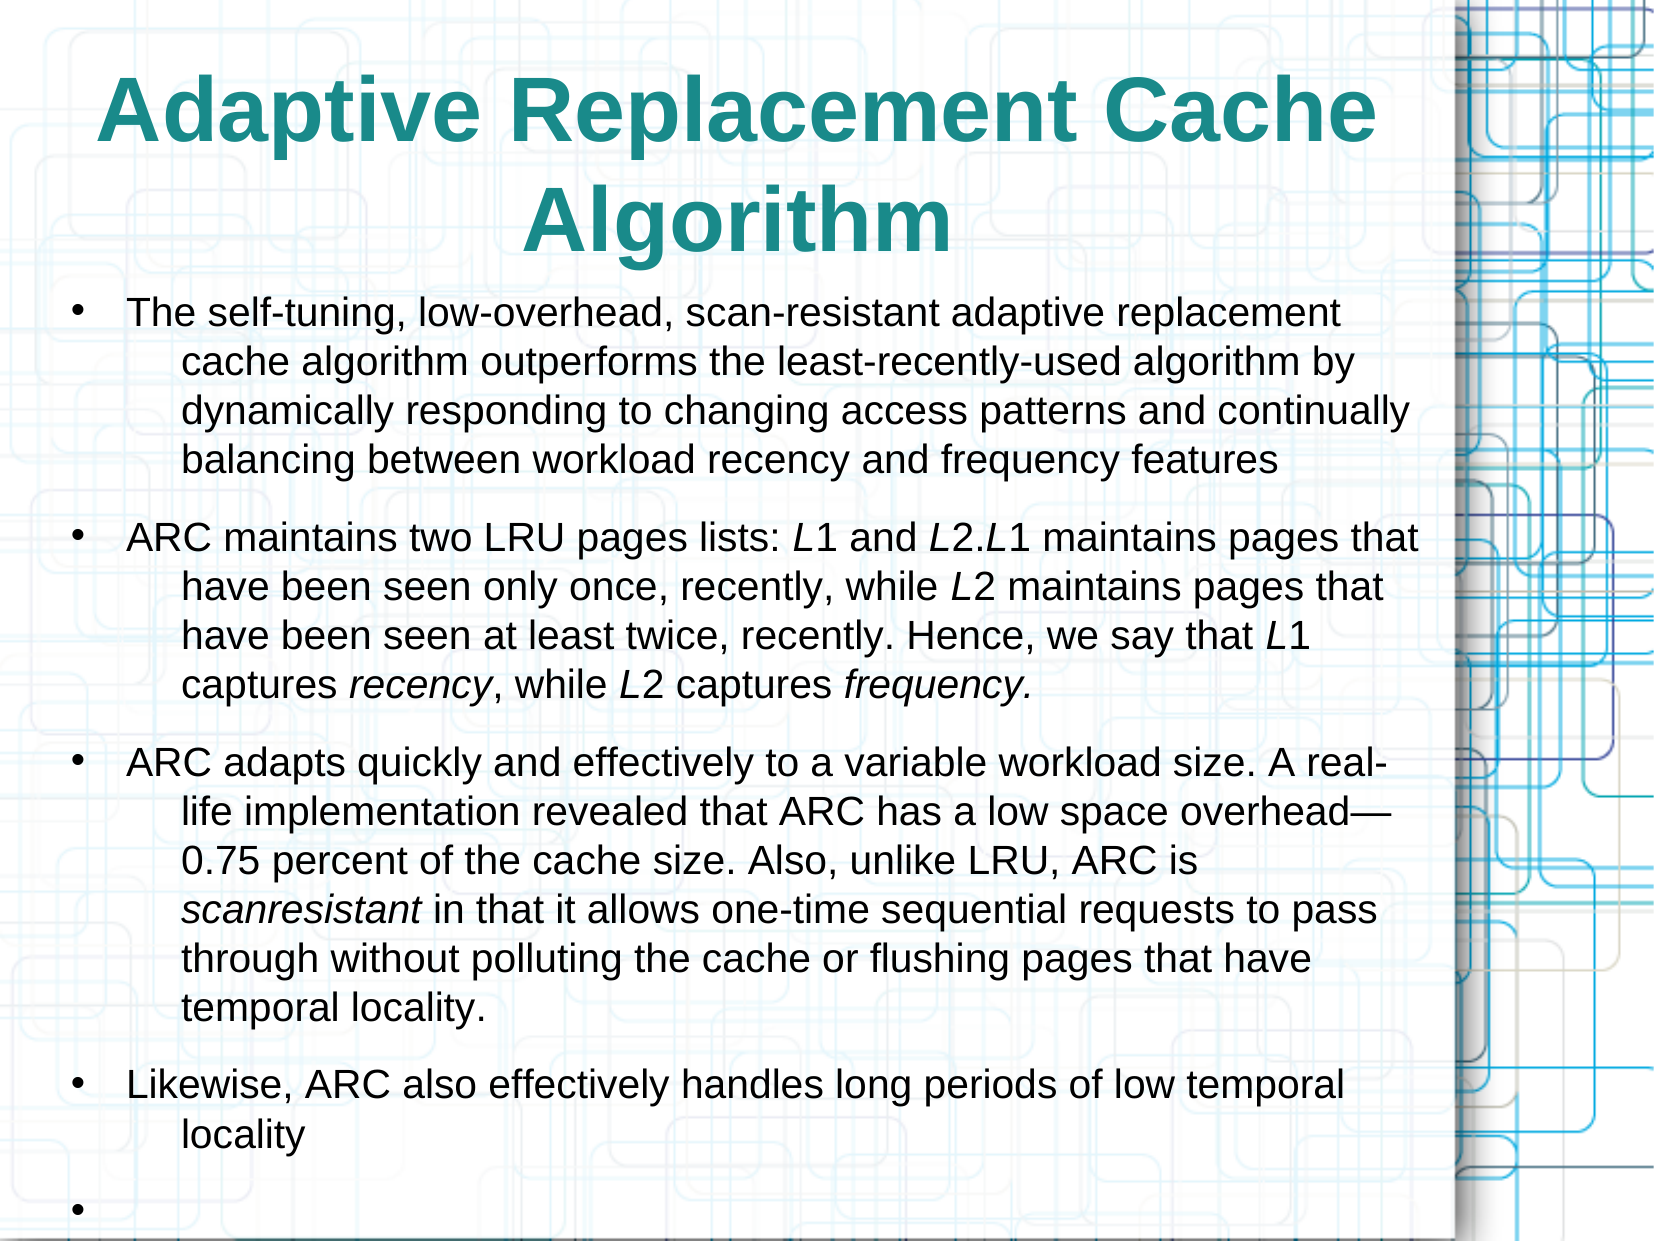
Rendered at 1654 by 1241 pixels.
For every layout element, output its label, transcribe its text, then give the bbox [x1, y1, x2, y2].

picture [0, 0, 1654, 1241]
title Adaptive Replacement Cache Algorithm [58, 49, 1418, 257]
list The self-tuning, low-overhead, scan-resistant adaptive replacement cache algorithm outperforms the least-recently-used algorithm by dynamically responding to changing access patterns and continually balancing between workload recency and frequency features ARC maintains two LRU pages lists: L1 and L2.L1 maintains pages that have been seen only once, recently, while L2 maintains pages that have been seen at least twice, recently. Hence, we say that L1 captures recency, while L2 captures frequency. ARC adapts quickly and effectively to a variable workload size. A real-life implementation revealed that ARC has a low space overhead—0.75 percent of the cache size. Also, unlike LRU, ARC is scanresistant in that it allows one-time sequential requests to pass through without polluting the cache or flushing pages that have temporal locality. Likewise, ARC also effectively handles long periods of low temporal locality [70, 285, 1439, 1196]
